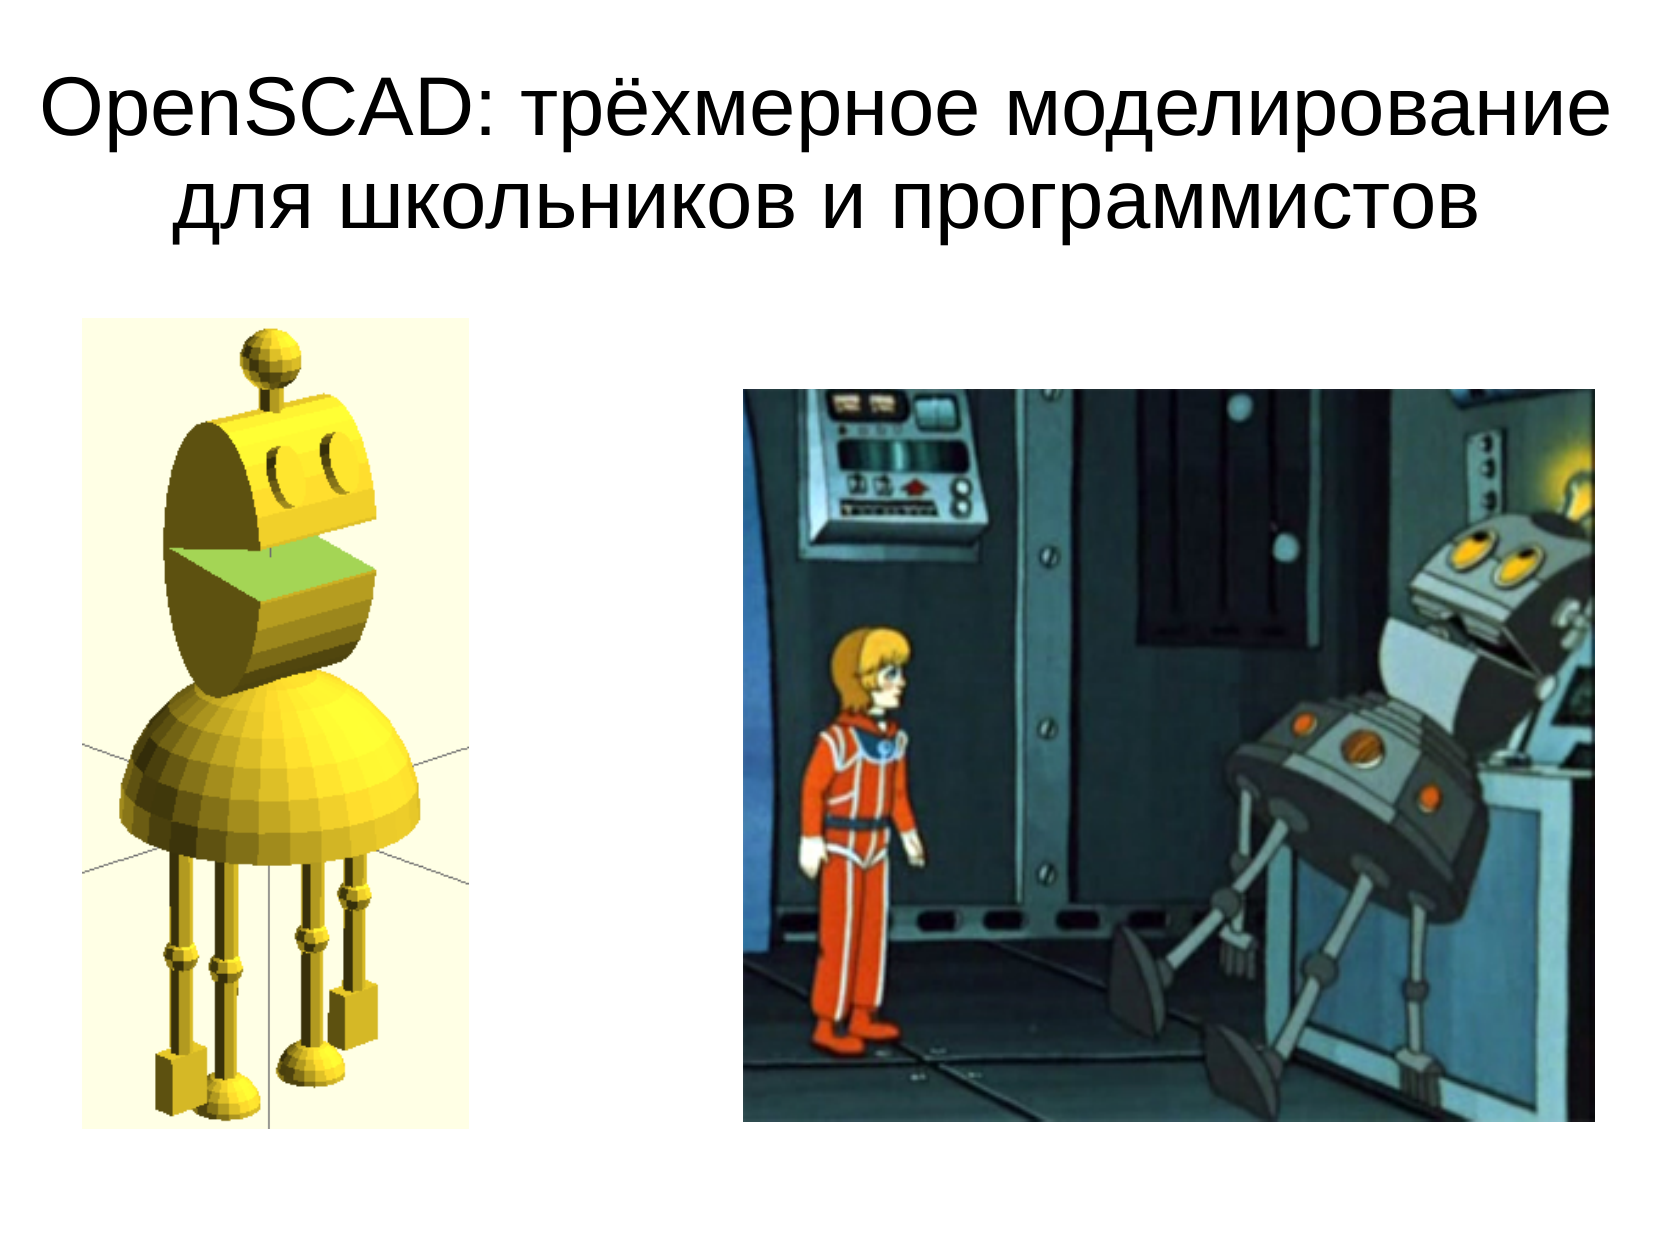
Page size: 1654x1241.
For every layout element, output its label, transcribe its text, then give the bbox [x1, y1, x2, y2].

title OpenSCAD: трёхмерное моделирование для школьников и программистов [0, 49, 1654, 257]
picture [82, 318, 469, 1129]
picture [743, 389, 1595, 1123]
